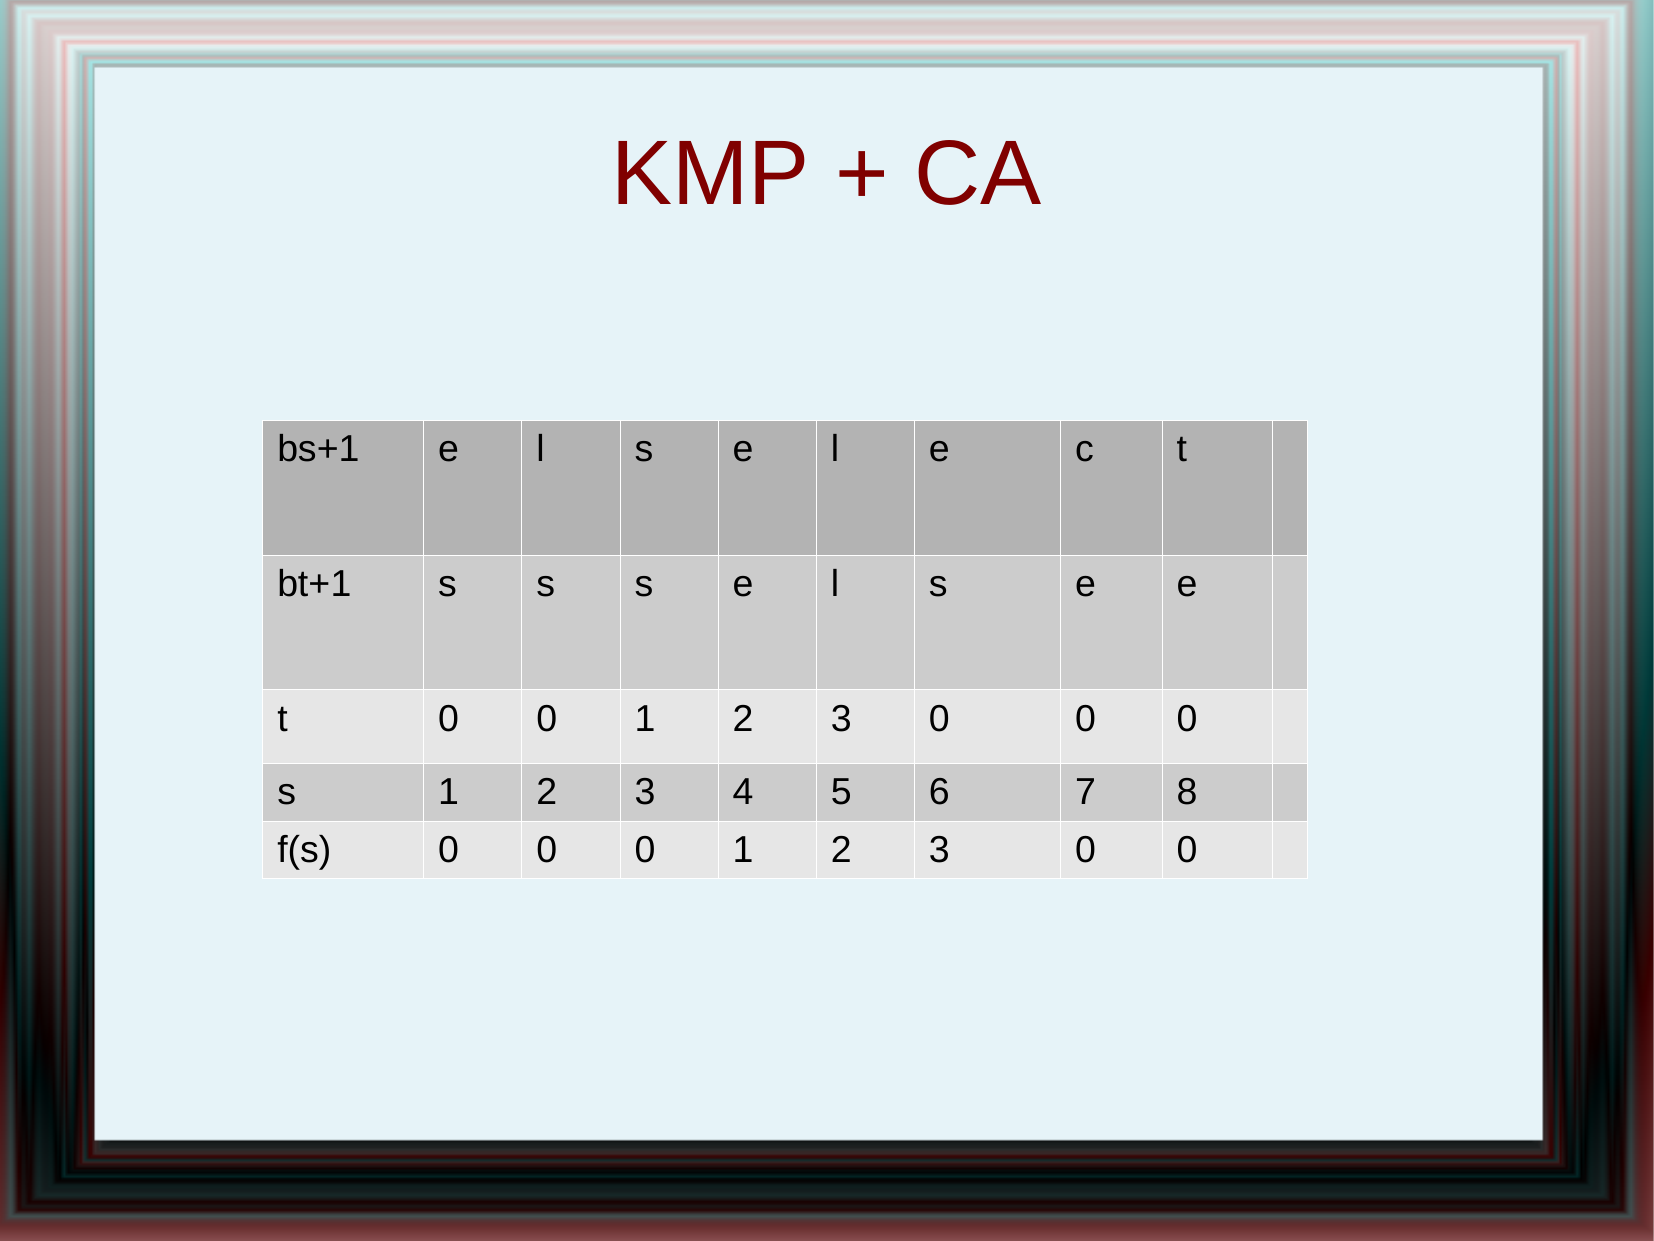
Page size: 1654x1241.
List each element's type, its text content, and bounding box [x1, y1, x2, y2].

table_cell 6 [915, 764, 1060, 821]
table_header l [817, 421, 914, 555]
table_cell e [1061, 556, 1162, 689]
table_cell s [263, 764, 423, 821]
table_cell 0 [522, 822, 620, 878]
table_header e [719, 421, 816, 555]
table_header [1273, 421, 1307, 555]
table_cell e [719, 556, 816, 689]
table_cell e [1163, 556, 1272, 689]
table_cell 0 [424, 690, 521, 763]
table_cell 2 [817, 822, 914, 878]
table_header l [522, 421, 620, 555]
table_cell 2 [719, 690, 816, 763]
table_cell 8 [1163, 764, 1272, 821]
table_header bs+1 [263, 421, 423, 555]
picture [0, 0, 1654, 1241]
table_cell s [522, 556, 620, 689]
table_cell 0 [1163, 822, 1272, 878]
table_cell 7 [1061, 764, 1162, 821]
table_cell [1273, 764, 1307, 821]
table_cell t [263, 690, 423, 763]
table_header e [915, 421, 1060, 555]
table_cell 0 [522, 690, 620, 763]
table_header e [424, 421, 521, 555]
table_cell [1273, 822, 1307, 878]
table_header t [1163, 421, 1272, 555]
table_cell 1 [424, 764, 521, 821]
table_header s [621, 421, 718, 555]
table_cell f(s) [263, 822, 423, 878]
table_cell s [915, 556, 1060, 689]
table_header c [1061, 421, 1162, 555]
table_cell 1 [719, 822, 816, 878]
table_cell [1273, 556, 1307, 689]
table_cell 1 [621, 690, 718, 763]
title KMP + CA [118, 96, 1536, 250]
table_cell l [817, 556, 914, 689]
table_cell s [424, 556, 521, 689]
table_cell 0 [1061, 822, 1162, 878]
table_cell 4 [719, 764, 816, 821]
table_cell 0 [1163, 690, 1272, 763]
table_cell s [621, 556, 718, 689]
table_cell 2 [522, 764, 620, 821]
table_cell 0 [1061, 690, 1162, 763]
table_cell bt+1 [263, 556, 423, 689]
table_cell [1273, 690, 1307, 763]
table_cell 3 [817, 690, 914, 763]
table_cell 0 [424, 822, 521, 878]
table_cell 3 [915, 822, 1060, 878]
table_cell 0 [621, 822, 718, 878]
table_cell 3 [621, 764, 718, 821]
table_cell 5 [817, 764, 914, 821]
table_cell 0 [915, 690, 1060, 763]
